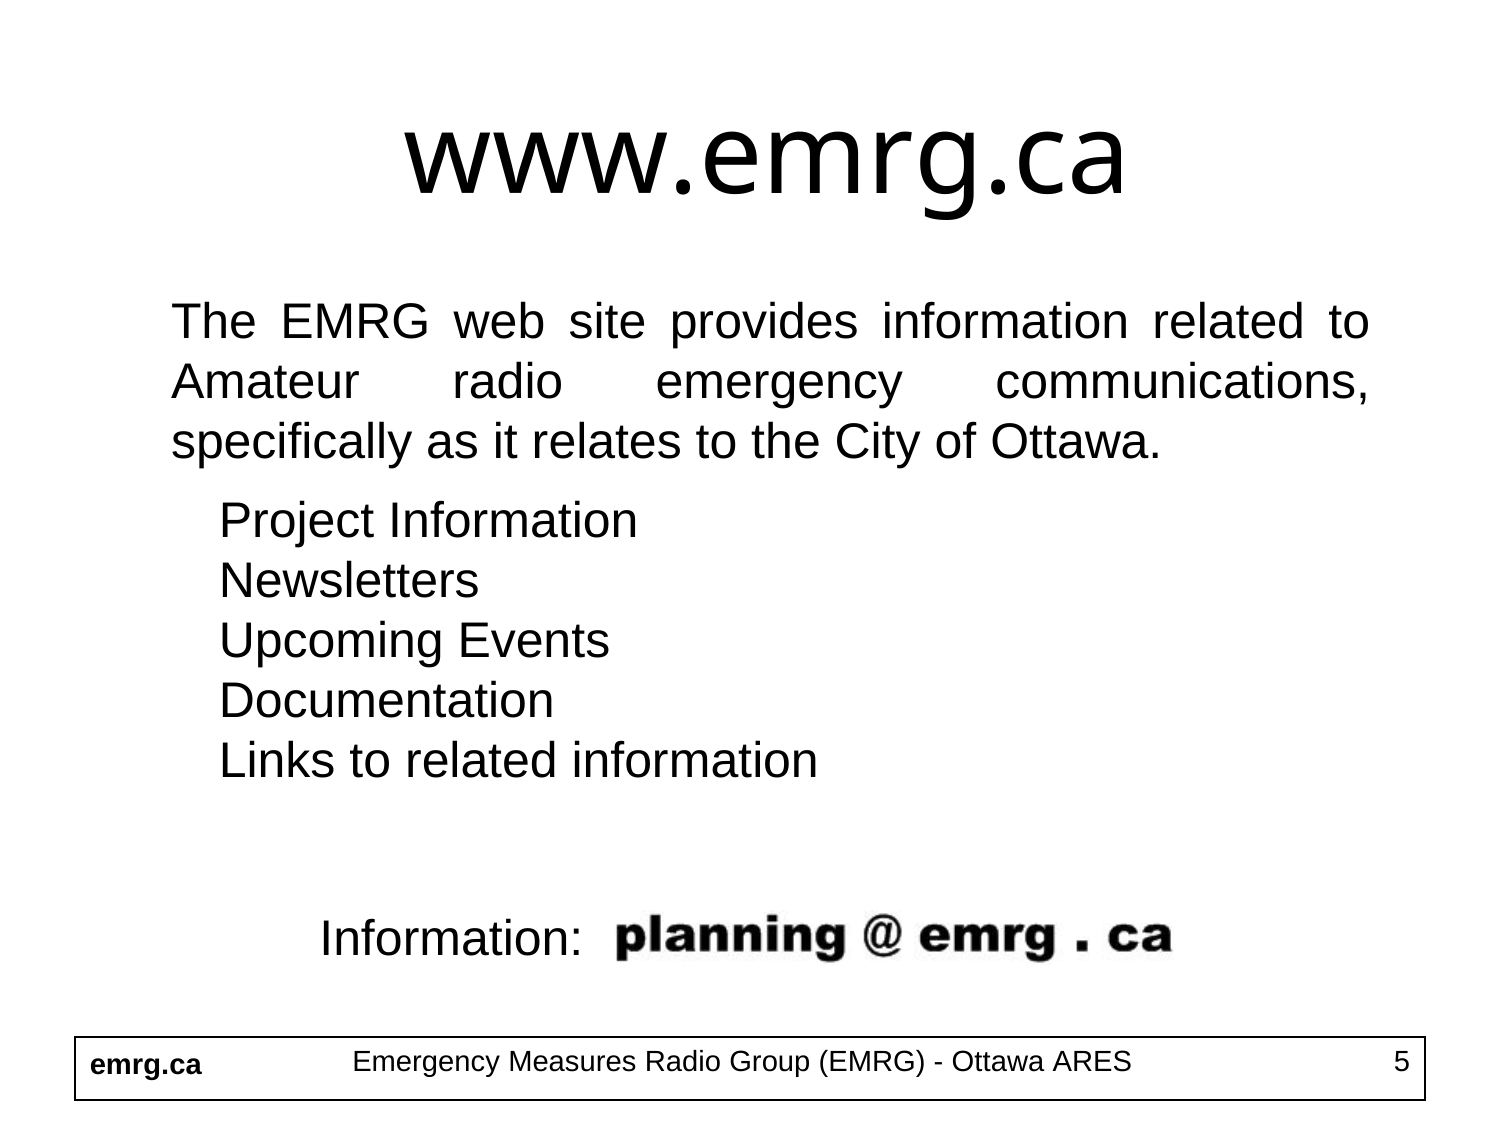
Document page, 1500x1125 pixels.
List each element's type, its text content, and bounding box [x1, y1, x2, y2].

text_box www.emrg.ca [389, 73, 1147, 225]
text_box The EMRG web site provides information related to Amateur radio emergency communications, specifically as it relates to the City of Ottawa. Project Information Newsletters Upcoming Events Documentation Links to related information [156, 281, 1386, 796]
picture [614, 898, 1174, 966]
text_box Information: [304, 898, 1130, 974]
